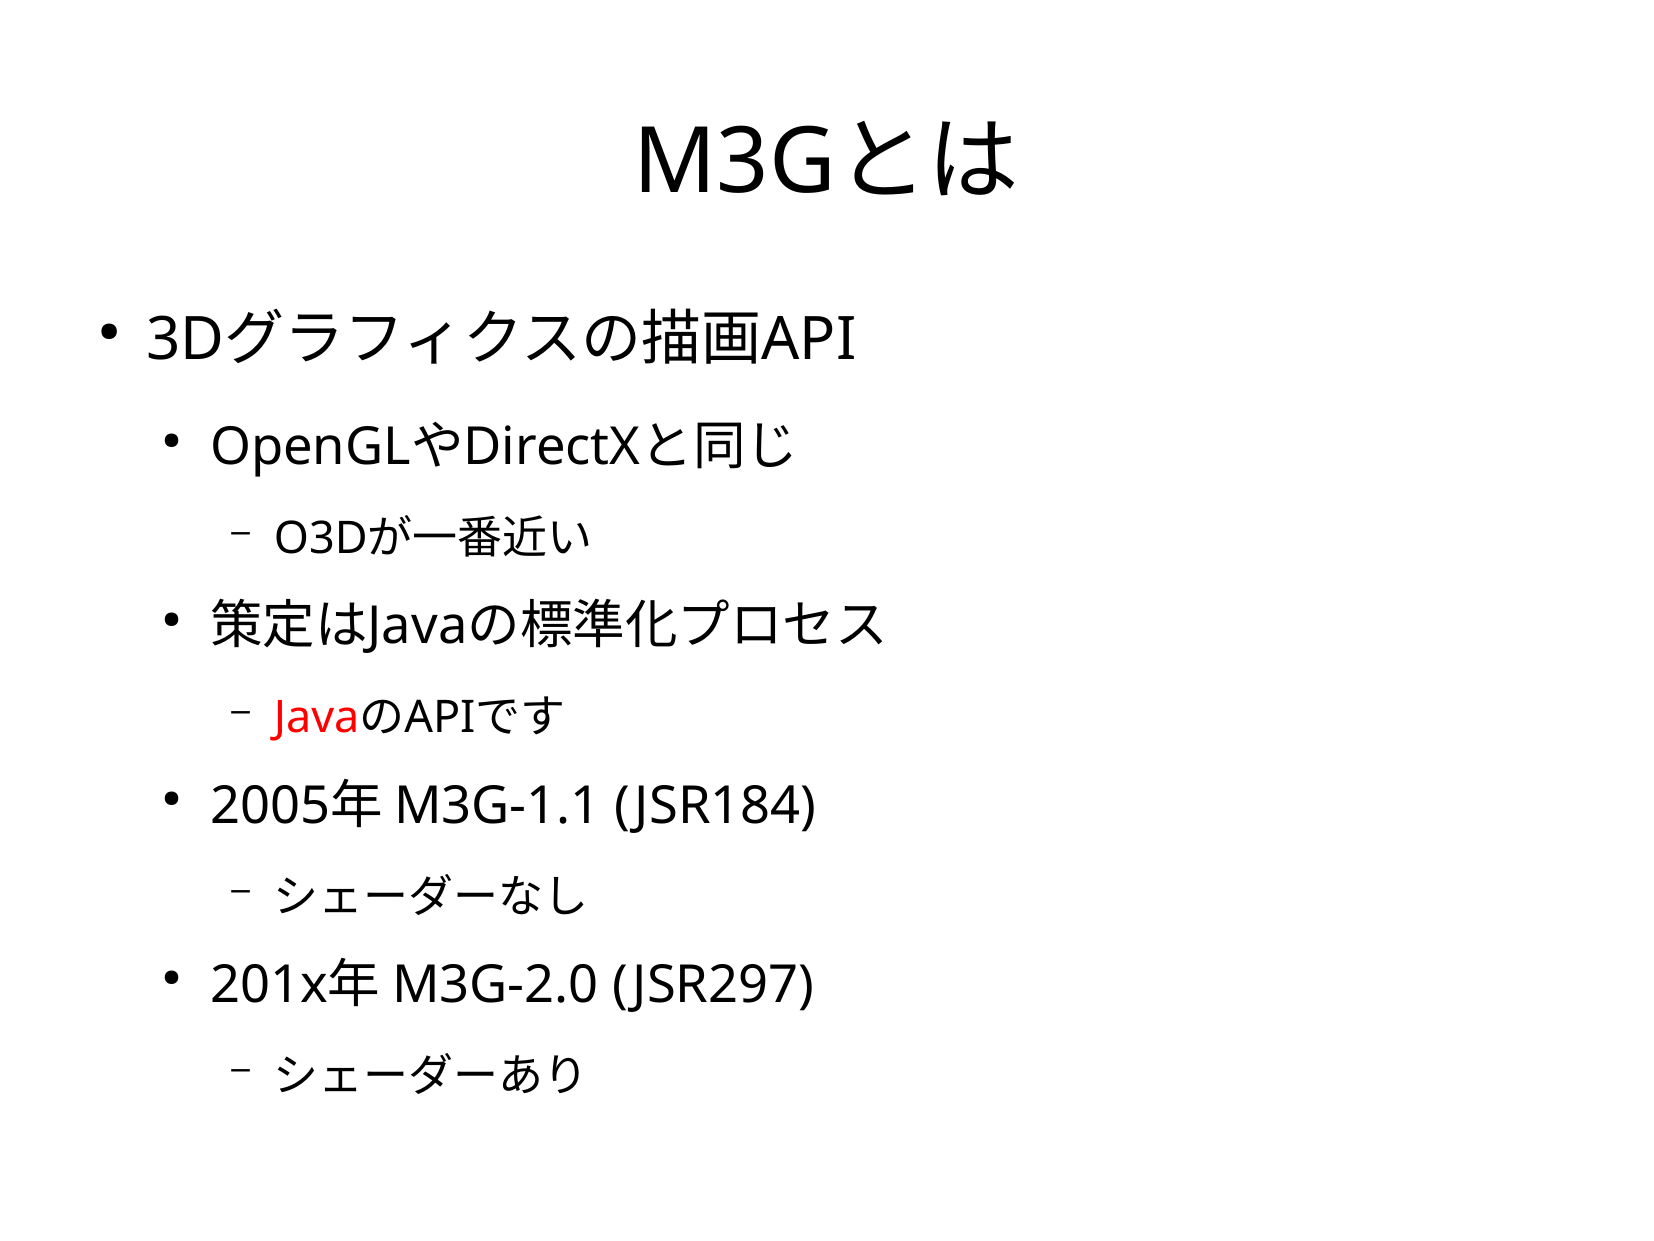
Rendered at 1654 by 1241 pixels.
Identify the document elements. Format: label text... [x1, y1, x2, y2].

title M3Gとは [82, 57, 1571, 248]
list 3Dグラフィクスの描画API OpenGLやDirectXと同じ O3Dが一番近い 策定はJavaの標準化プロセス JavaのAPIです 2005年 M3G-1.1 (JSR184) シェーダーなし 201x年 M3G-2.0 (JSR297) シェーダーあり [82, 290, 1571, 1109]
